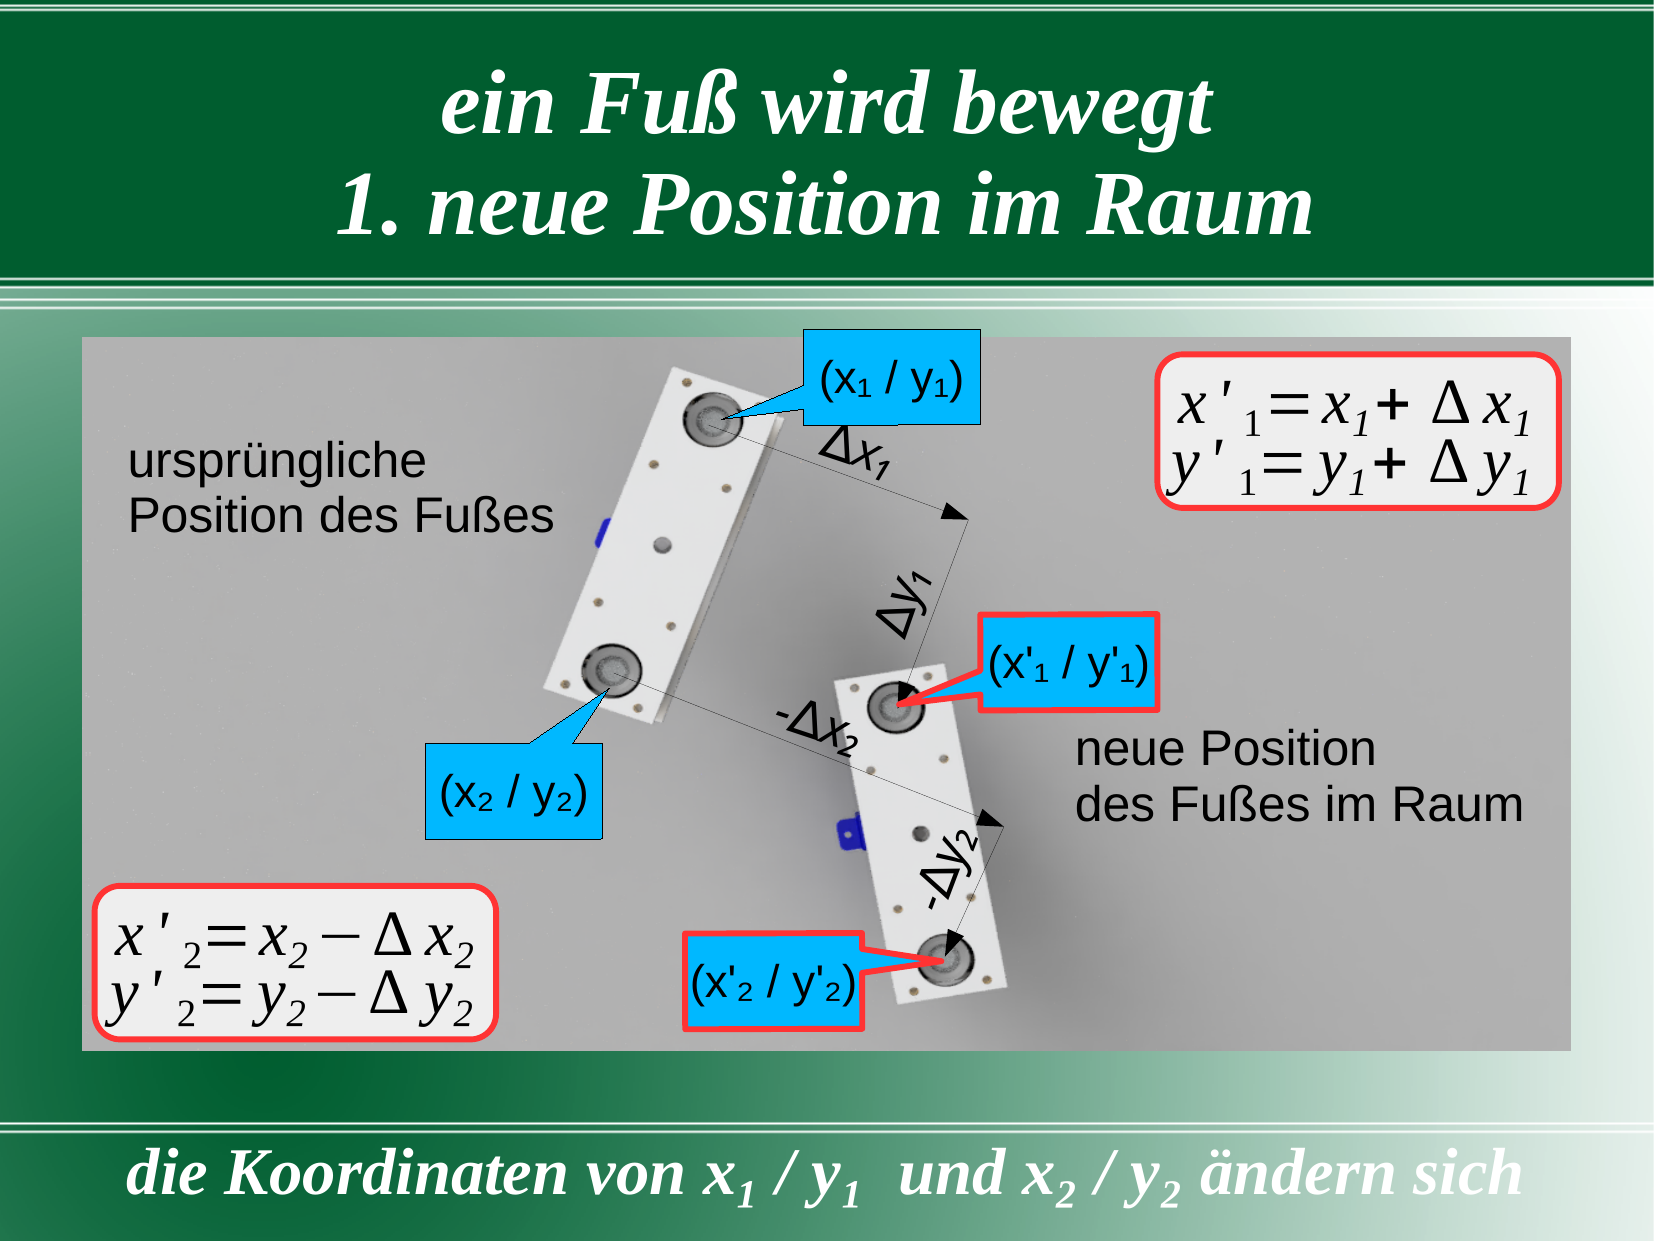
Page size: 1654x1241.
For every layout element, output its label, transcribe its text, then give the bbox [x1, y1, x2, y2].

text_box ursprüngliche Position des Fußes [127, 431, 556, 544]
text_box neue Position des Fußes im Raum [1074, 720, 1525, 833]
text_box (x'₁ / y'₁) [899, 614, 1158, 711]
title ein Fuß wird bewegt 1. neue Position im Raum [82, 49, 1571, 257]
text_box (x₂ / y₂) [425, 688, 610, 840]
text_box ∆y₁ [854, 551, 942, 645]
text_box (x'₂ / y'₂) [684, 933, 942, 1030]
text_box [1157, 354, 1559, 508]
text_box [94, 885, 497, 1040]
chart [96, 897, 485, 1028]
text_box -∆y₂ [892, 806, 989, 920]
chart [1157, 366, 1541, 497]
text_box ∆x₁ [814, 425, 926, 497]
title die Koordinaten von x₁ / y₁ und x₂ / y₂ ändern sich [11, 1068, 1642, 1241]
text_box (x₁ / y₁) [721, 329, 981, 426]
picture [0, 0, 1654, 1241]
text_box -∆x₂ [767, 674, 879, 768]
